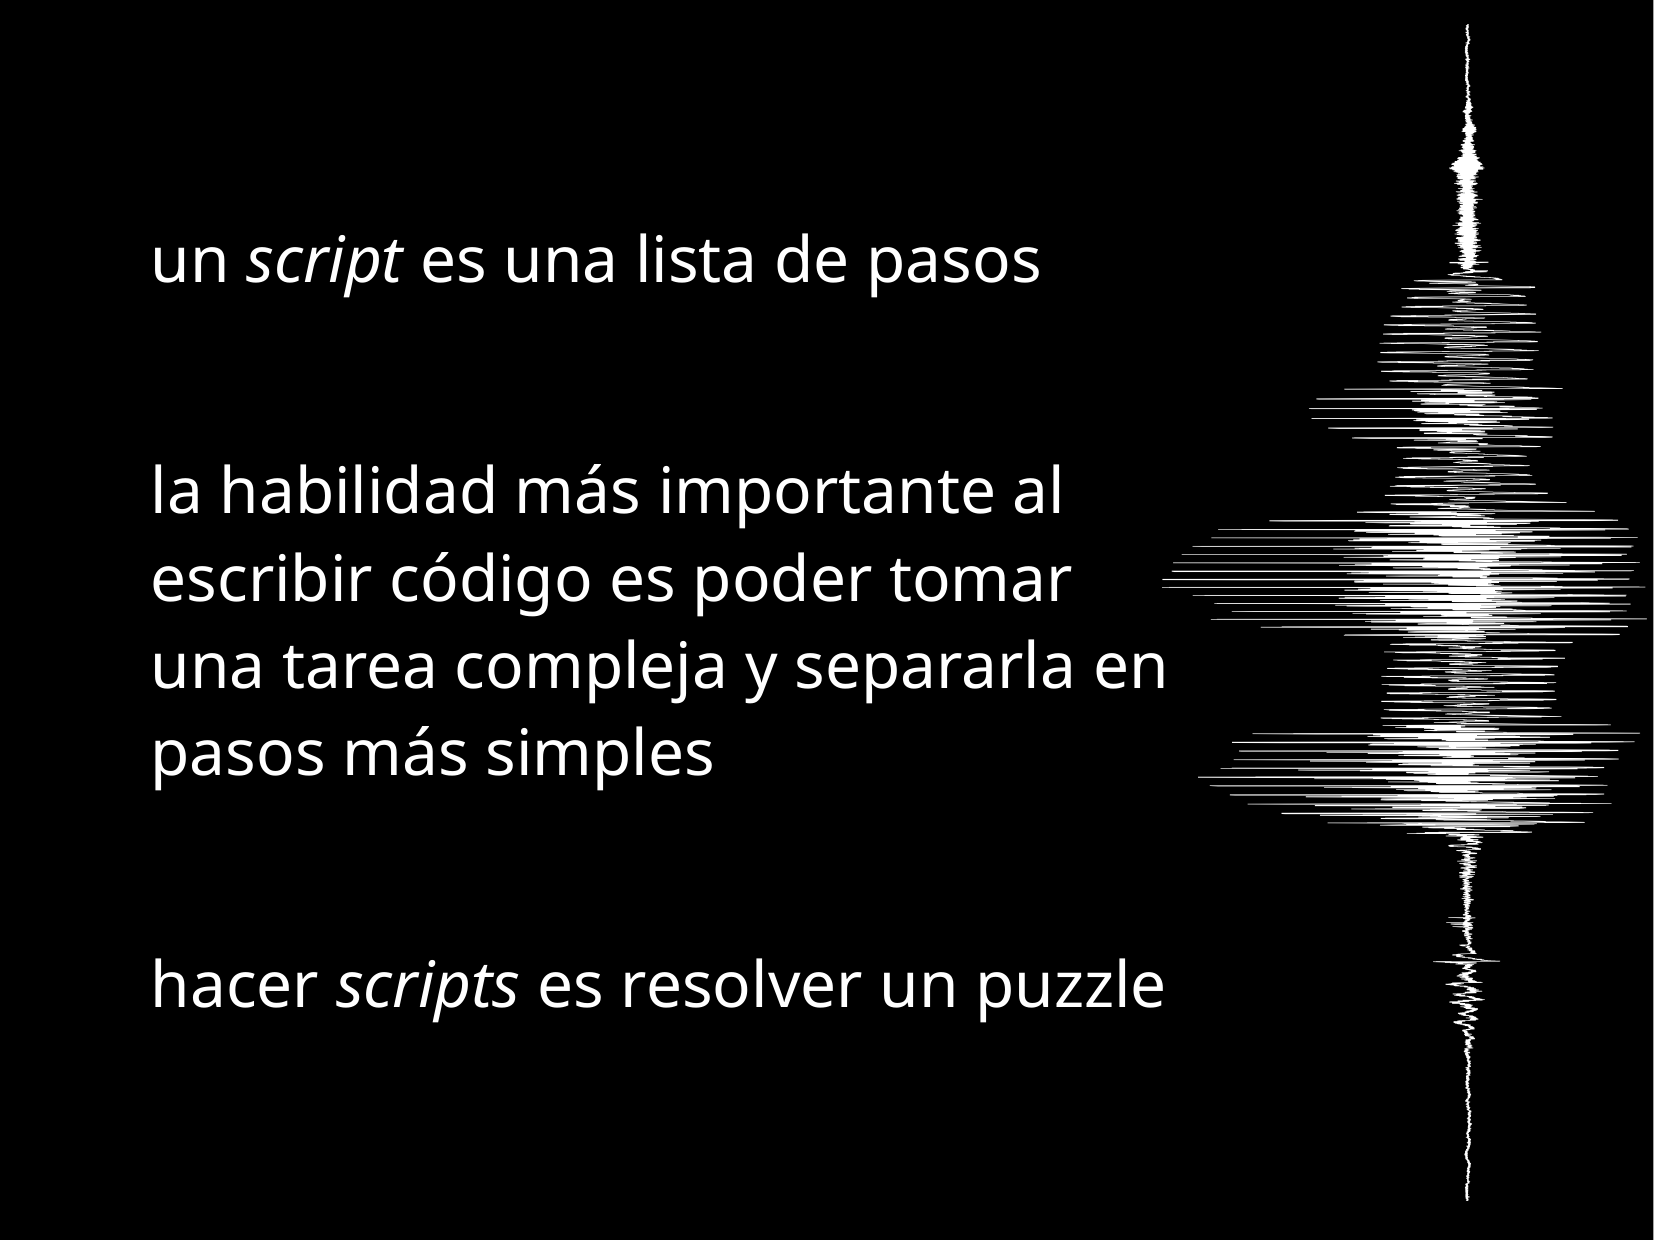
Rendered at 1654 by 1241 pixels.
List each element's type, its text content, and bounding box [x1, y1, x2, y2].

list un script es una lista de pasos la habilidad más importante al escribir código es poder tomar una tarea compleja y separarla en pasos más simples hacer scripts es resolver un puzzle [82, 210, 1201, 1030]
picture [1162, 24, 1647, 1201]
